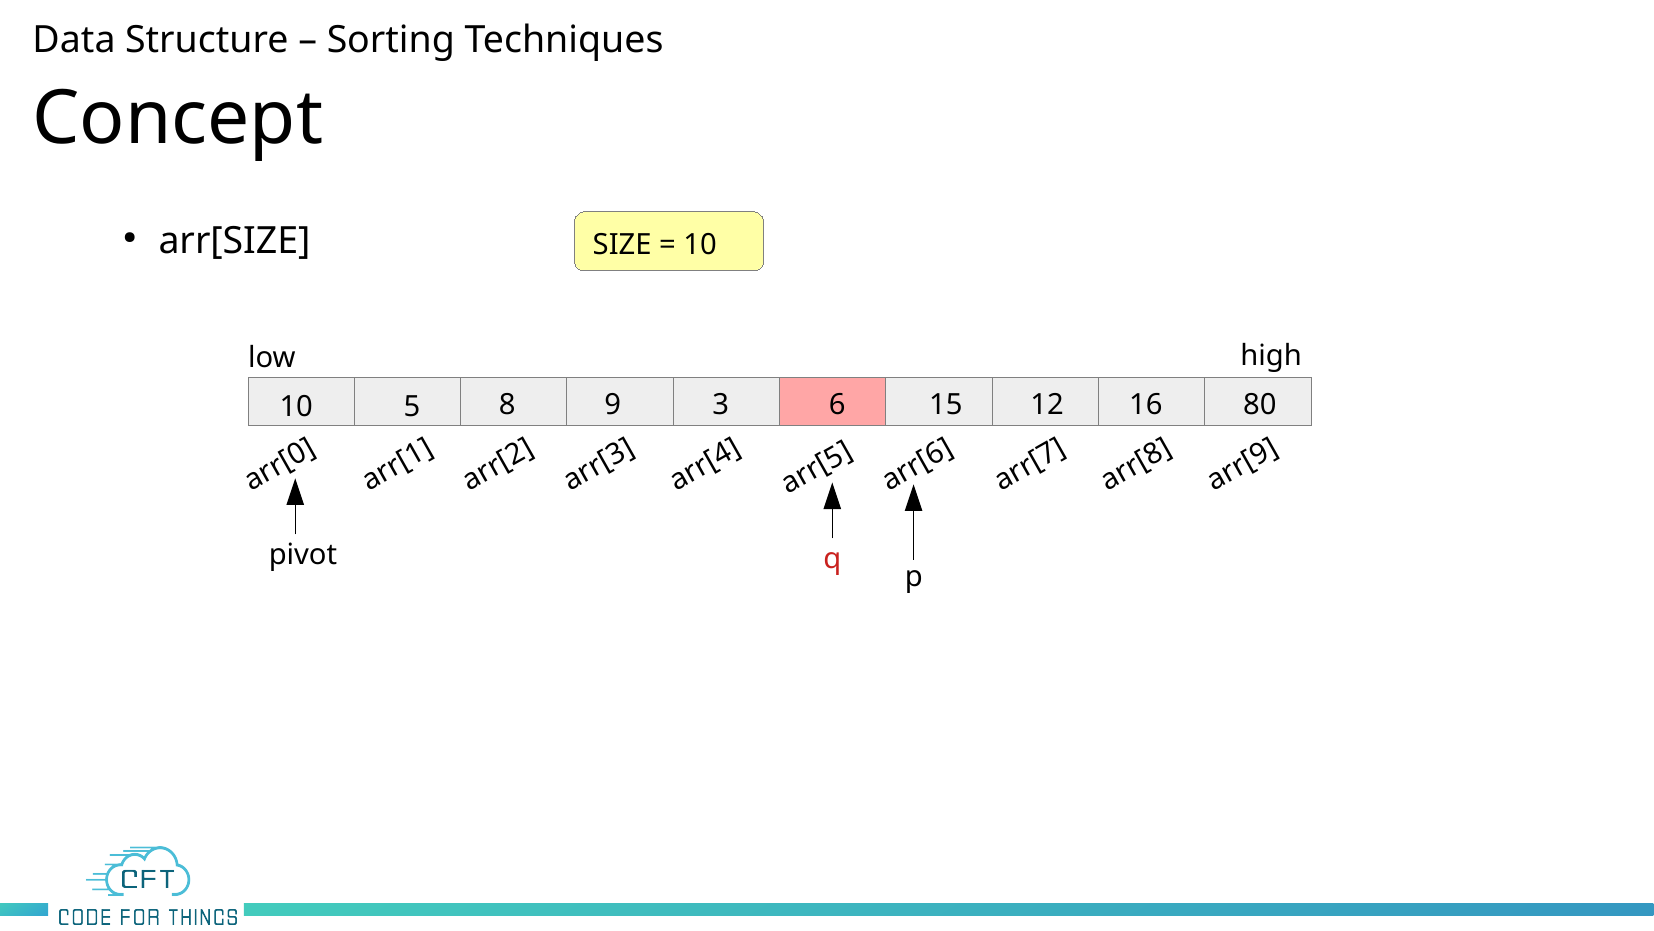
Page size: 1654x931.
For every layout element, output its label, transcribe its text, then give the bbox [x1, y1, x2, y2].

text_box arr[3] [537, 413, 680, 517]
text_box arr[0] [218, 403, 360, 517]
text_box [551, 377, 589, 426]
text_box [248, 378, 264, 426]
text_box [982, 377, 1015, 426]
text_box [1182, 377, 1228, 426]
text_box 9 [589, 376, 657, 426]
text_box 15 [914, 376, 982, 426]
picture [59, 846, 237, 925]
text_box 12 [1015, 376, 1083, 426]
text_box [1083, 377, 1114, 426]
text_box arr[7] [971, 404, 1111, 517]
text_box q [808, 529, 857, 579]
text_box 3 [690, 376, 762, 426]
text_box arr[SIZE] [108, 205, 353, 272]
text_box 10 [264, 378, 332, 428]
text_box p [889, 547, 939, 615]
text_box SIZE = 10 [577, 215, 758, 265]
text_box arr[4] [647, 411, 786, 517]
text_box high [1225, 327, 1329, 377]
text_box arr[2] [437, 404, 574, 517]
text_box arr[8] [1079, 401, 1213, 517]
text_box arr[1] [336, 401, 473, 517]
text_box [762, 377, 814, 426]
text_box arr[5] [756, 426, 898, 520]
title Data Structure – Sorting Techniques Concept [32, 12, 1184, 166]
text_box 6 [814, 376, 863, 426]
text_box [863, 377, 914, 426]
text_box [574, 211, 764, 271]
text_box [1296, 377, 1312, 426]
text_box [438, 377, 484, 426]
text_box pivot [253, 525, 358, 575]
text_box 5 [388, 377, 438, 428]
text_box arr[9] [1181, 405, 1323, 517]
text_box 16 [1114, 376, 1182, 426]
text_box [332, 377, 388, 426]
text_box 8 [484, 376, 551, 426]
text_box low [233, 328, 337, 378]
text_box arr[6] [863, 424, 999, 517]
text_box 80 [1228, 377, 1296, 426]
text_box [657, 377, 690, 426]
